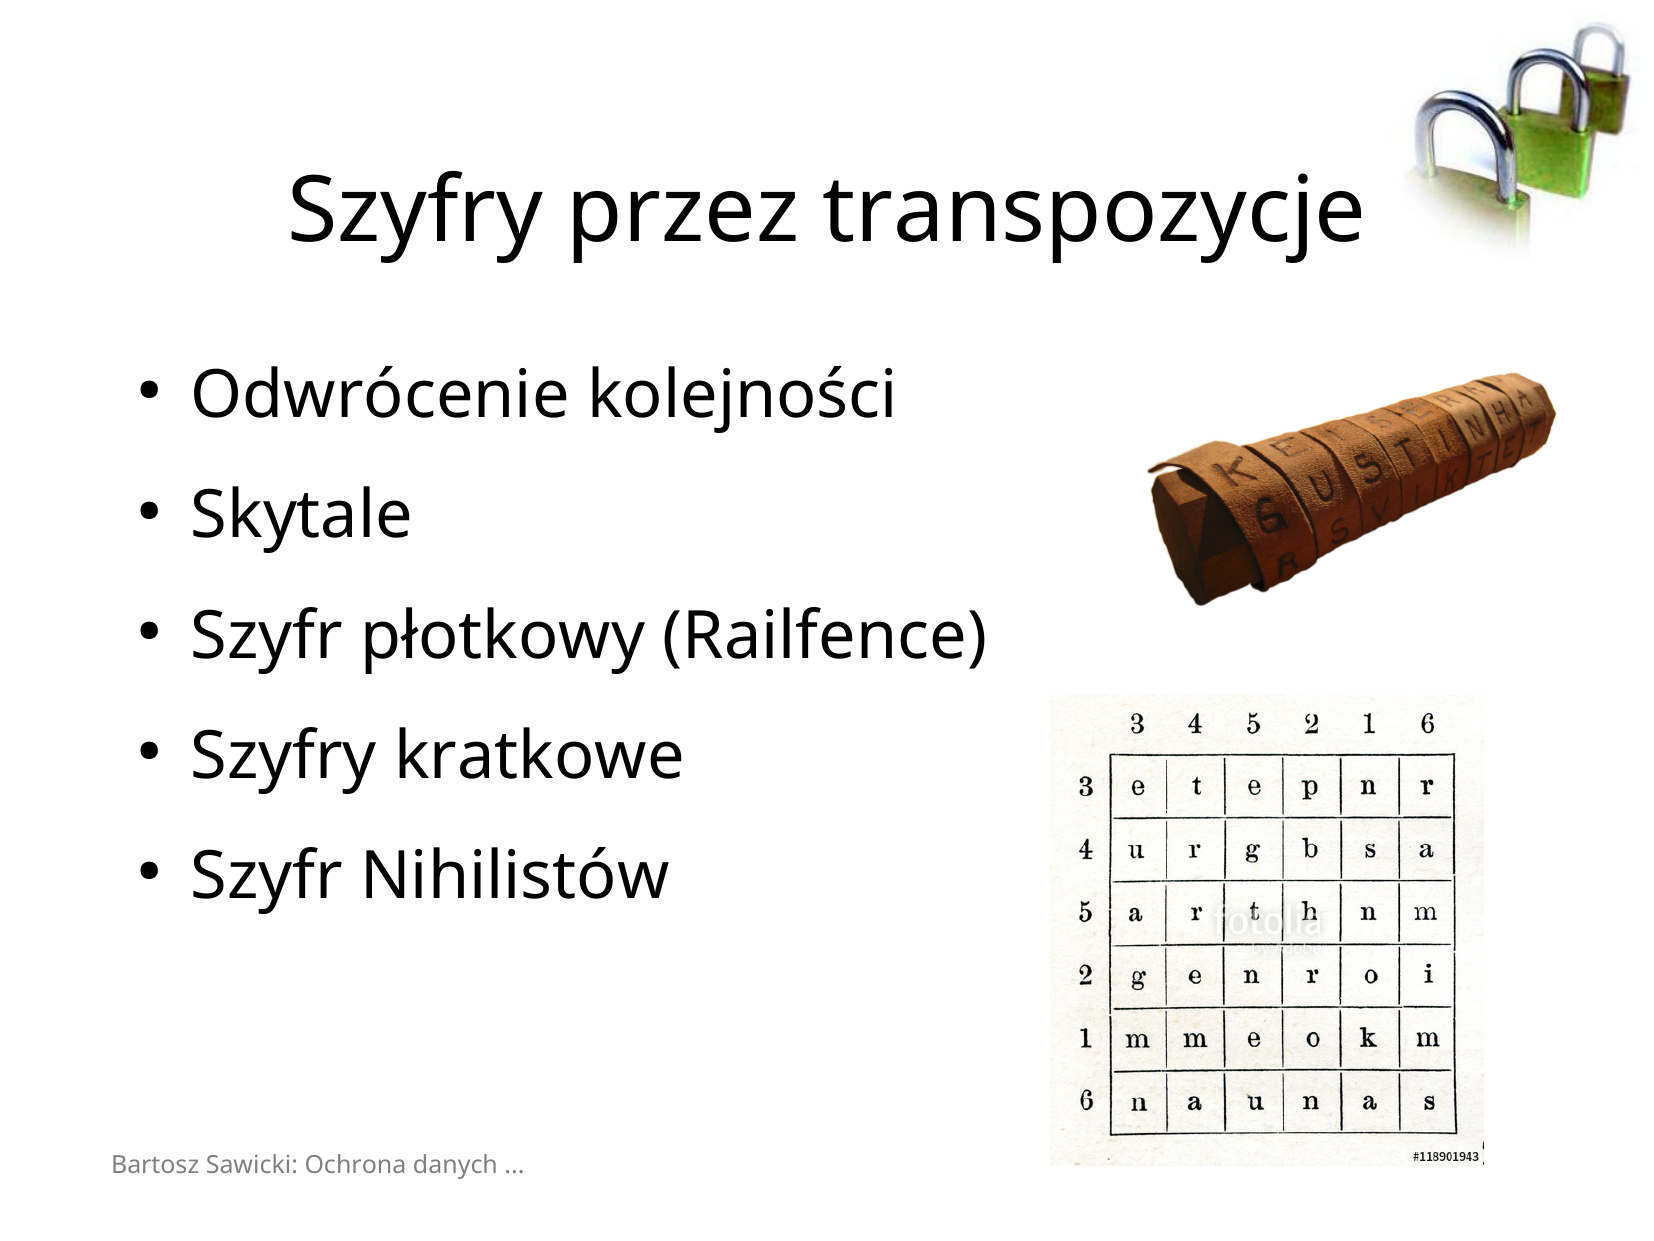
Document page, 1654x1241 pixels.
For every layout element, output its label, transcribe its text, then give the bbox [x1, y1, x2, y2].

list Odwrócenie kolejności Skytale Szyfr płotkowy (Railfence) Szyfry kratkowe Szyfr Nihilistów [119, 346, 1532, 1128]
picture [1385, 14, 1640, 266]
title Szyfry przez transpozycje [121, 102, 1534, 311]
picture [1050, 694, 1484, 1166]
picture [1145, 371, 1558, 607]
